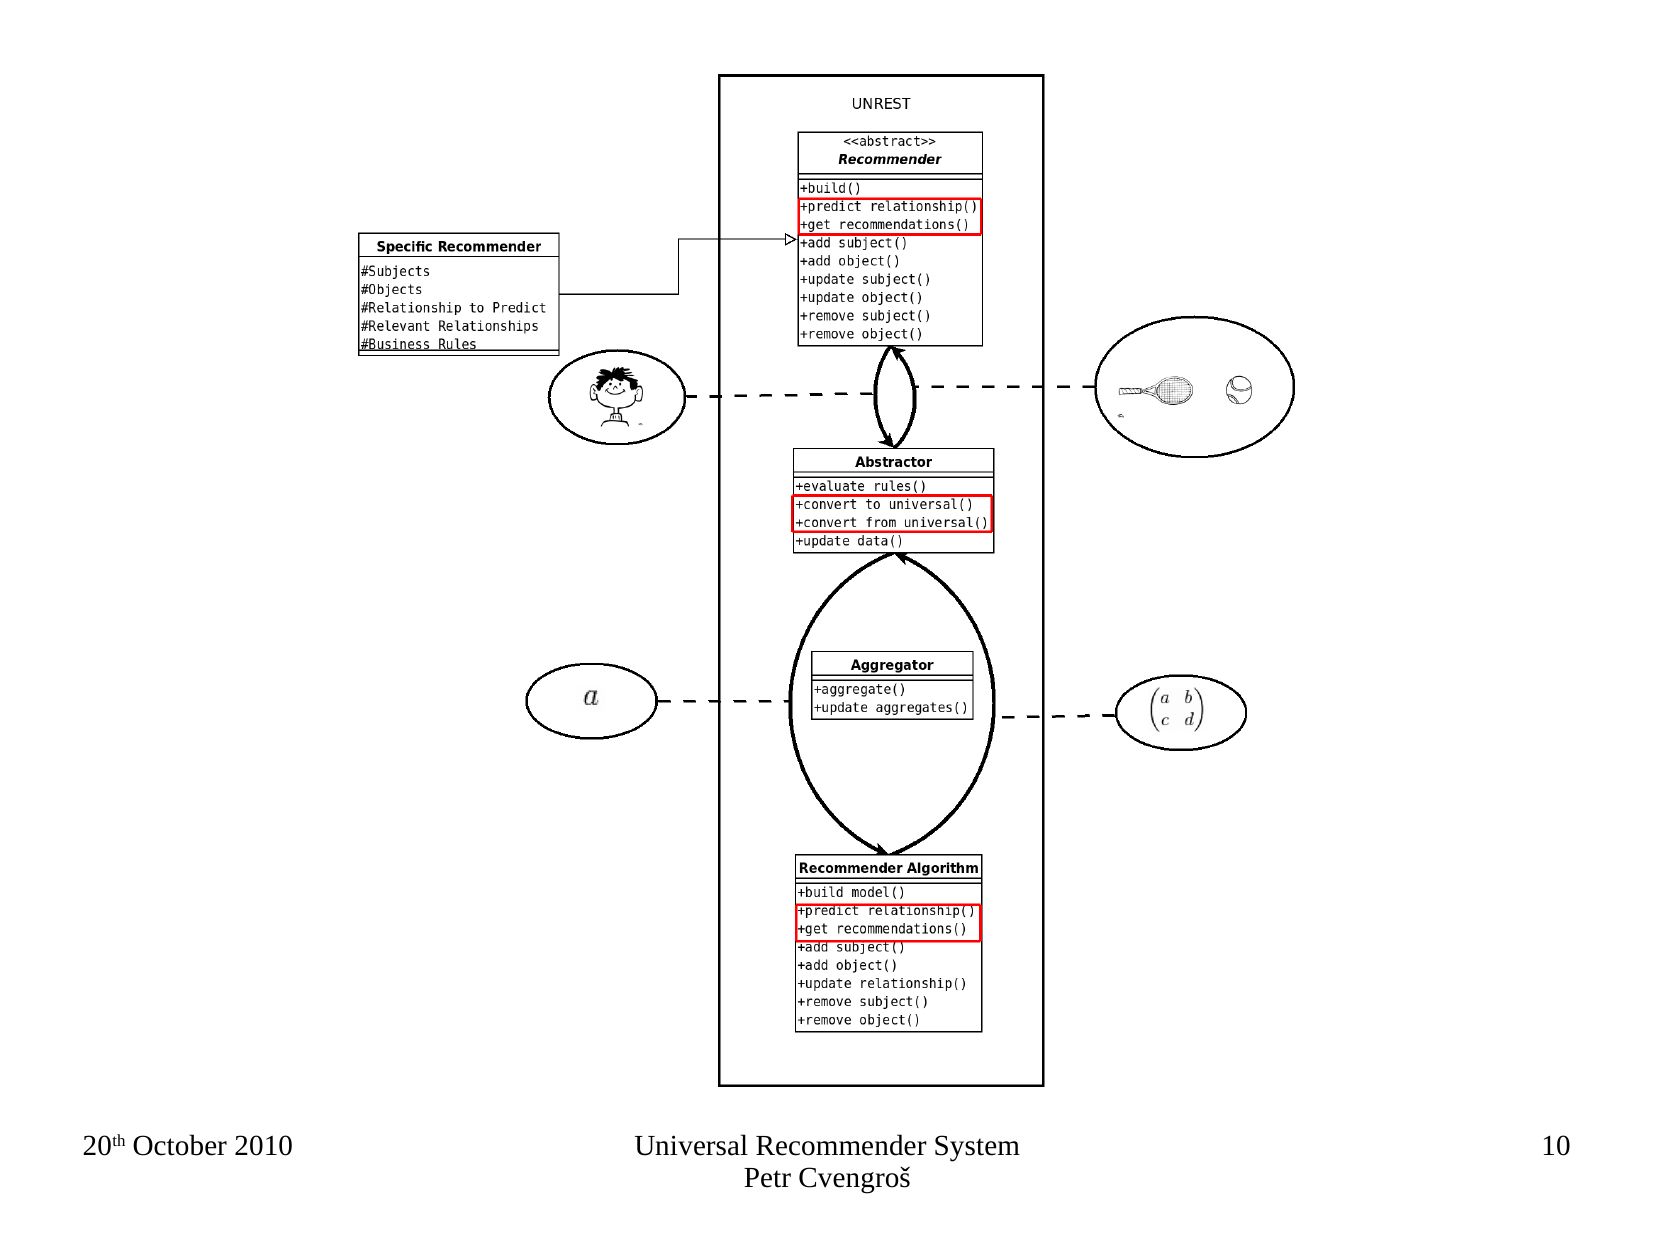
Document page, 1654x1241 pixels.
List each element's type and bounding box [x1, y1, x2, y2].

picture [358, 74, 1296, 1088]
